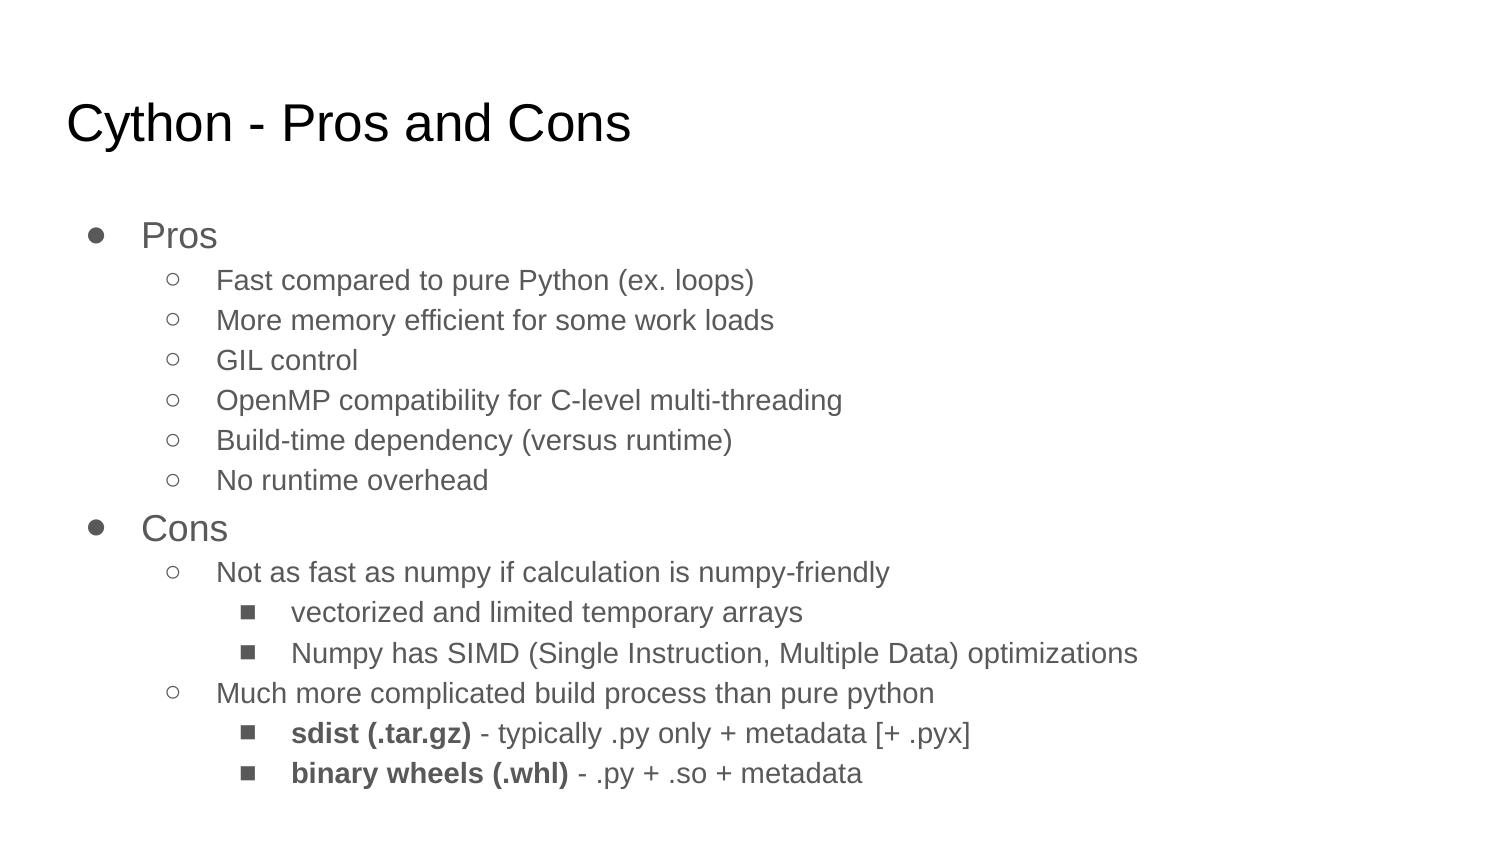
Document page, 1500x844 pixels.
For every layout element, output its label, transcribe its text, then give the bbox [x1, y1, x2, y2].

list Pros Fast compared to pure Python (ex. loops) More memory efficient for some work loads GIL control OpenMP compatibility for C-level multi-threading Build-time dependency (versus runtime) No runtime overhead Cons Not as fast as numpy if calculation is numpy-friendly vectorized and limited temporary arrays Numpy has SIMD (Single Instruction, Multiple Data) optimizations Much more complicated build process than pure python sdist (.tar.gz) - typically .py only + metadata [+ .pyx] binary wheels (.whl) - .py + .so + metadata [51, 189, 1449, 809]
title Cython - Pros and Cons [51, 72, 1449, 167]
